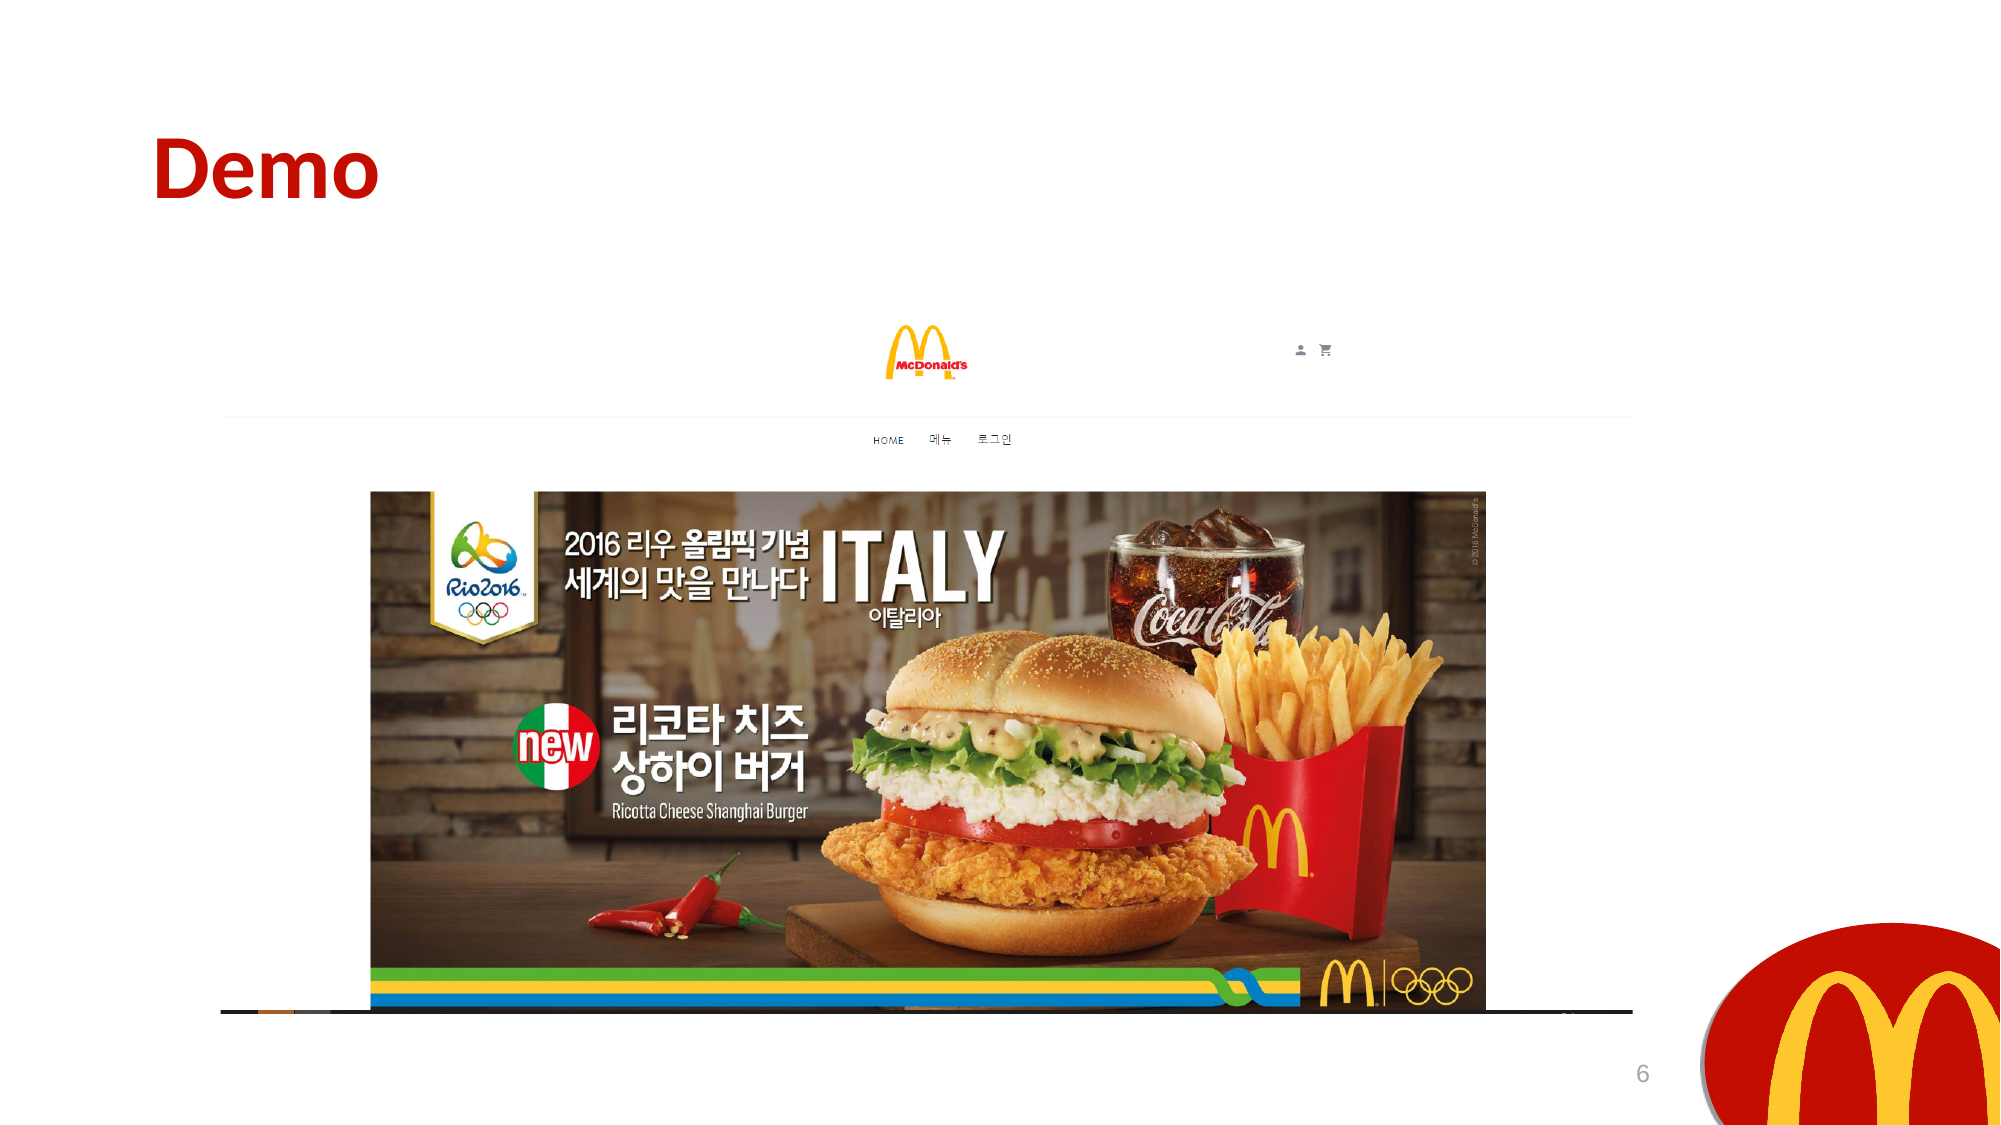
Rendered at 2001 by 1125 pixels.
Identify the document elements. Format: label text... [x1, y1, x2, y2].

picture [1766, 971, 2000, 1125]
title Demo [137, 59, 1863, 278]
picture [220, 290, 1633, 1014]
slide_number <number> [1412, 1042, 1666, 1103]
